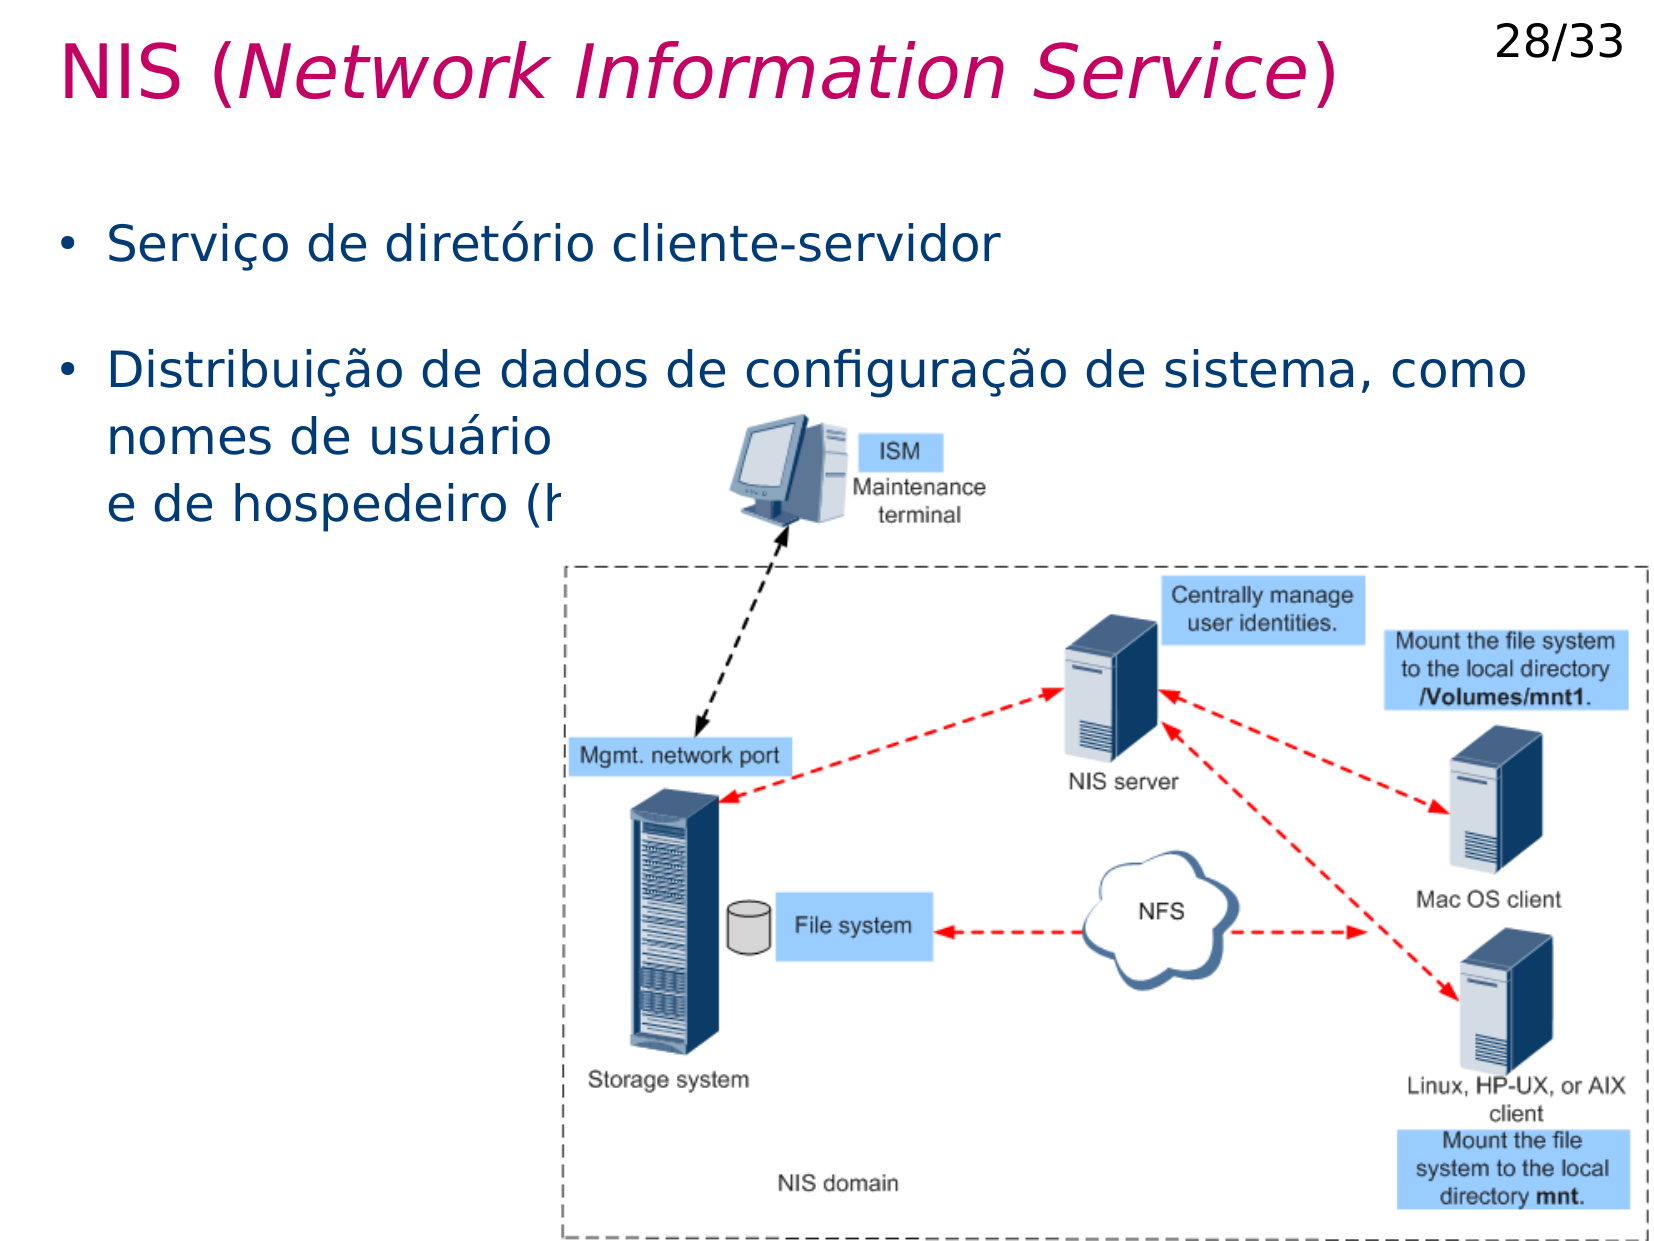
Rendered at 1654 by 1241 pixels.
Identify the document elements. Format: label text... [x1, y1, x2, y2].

picture [561, 413, 1654, 1241]
list Serviço de diretório cliente-servidor Distribuição de dados de configuração de sistema, como nomes de usuário e de hospedeiro (host) [59, 206, 1625, 1211]
title NIS (Network Information Service) [59, 29, 1625, 148]
